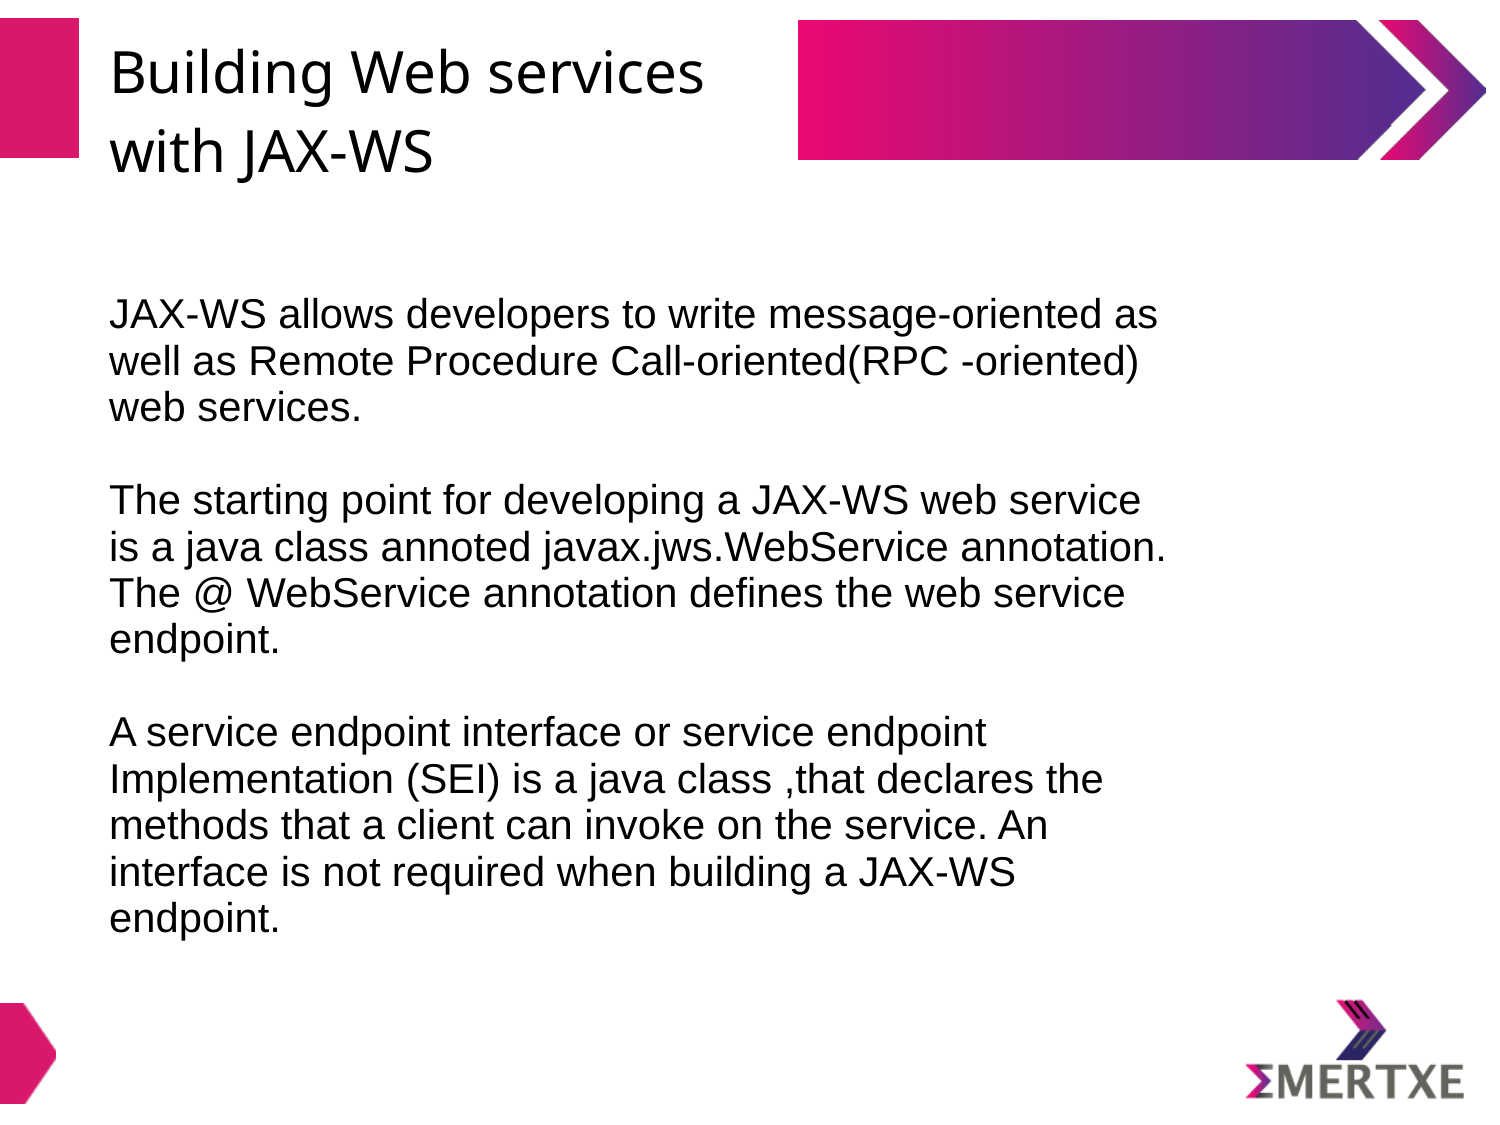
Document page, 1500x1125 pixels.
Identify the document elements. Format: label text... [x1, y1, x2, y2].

picture [1245, 996, 1465, 1099]
picture [798, 20, 1486, 160]
text_box JAX-WS allows developers to write message-oriented as well as Remote Procedure Call-oriented(RPC -oriented) web services. The starting point for developing a JAX-WS web service is a java class annoted javax.jws.WebService annotation. The @ WebService annotation defines the web service endpoint. A service endpoint interface or service endpoint Implementation (SEI) is a java class ,that declares the methods that a client can invoke on the service. An interface is not required when building a JAX-WS endpoint. [94, 283, 1193, 1004]
text_box Building Web services with JAX-WS [94, 23, 768, 175]
